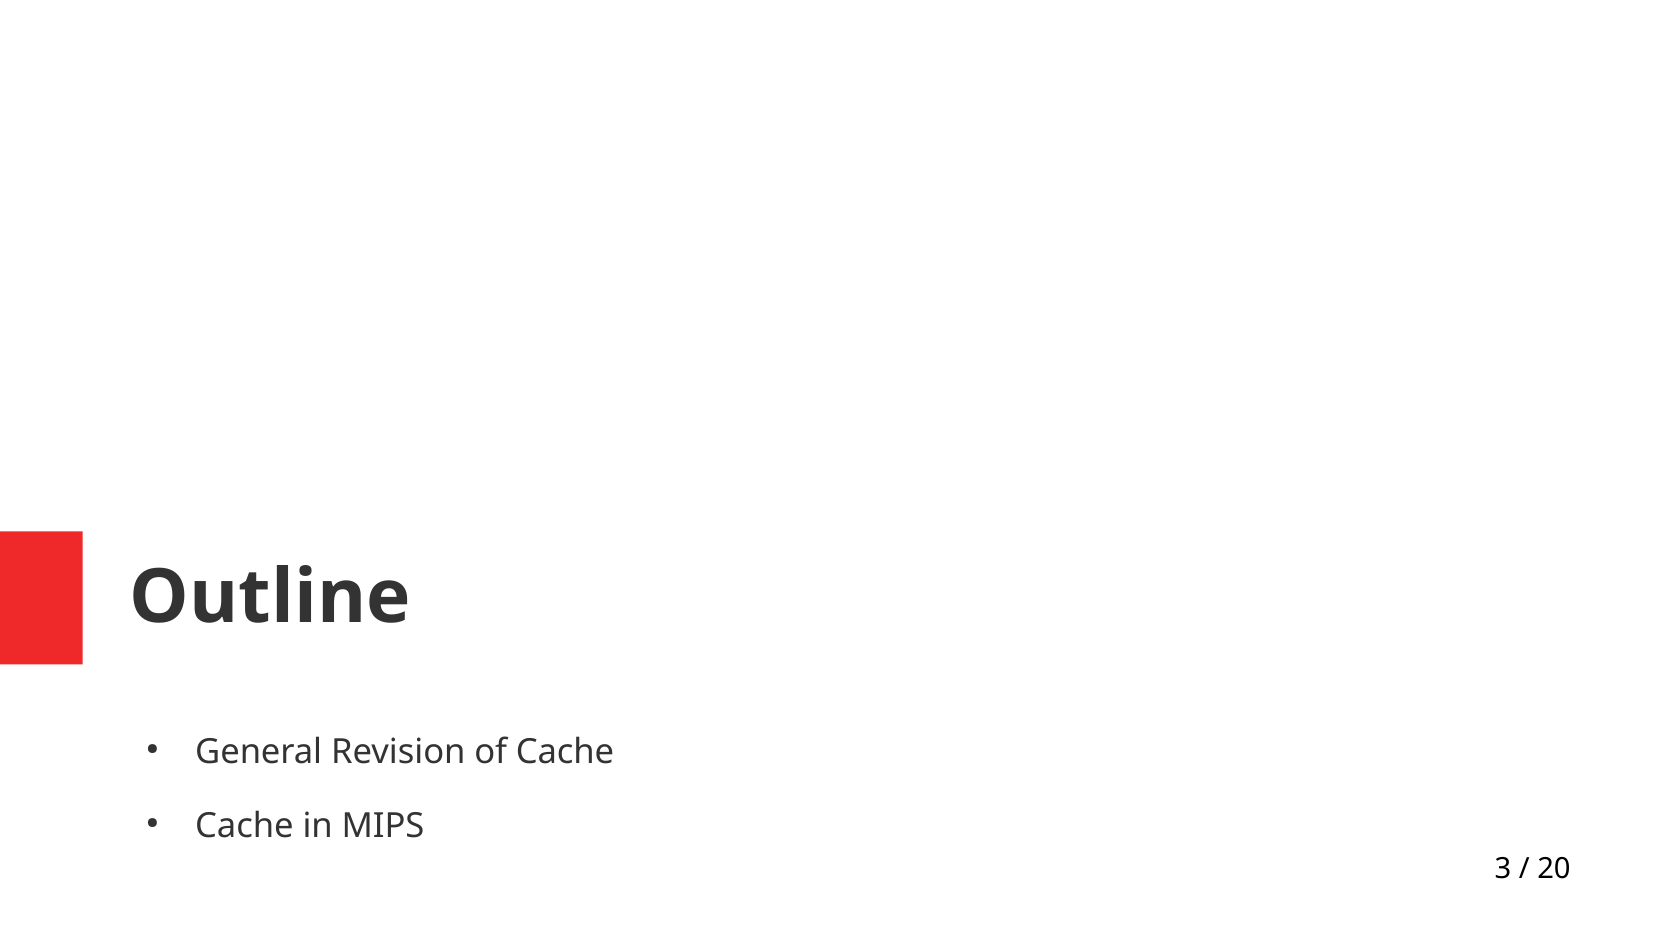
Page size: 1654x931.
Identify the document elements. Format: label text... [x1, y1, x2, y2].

title Outline [129, 504, 1536, 683]
list General Revision of Cache Cache in MIPS [129, 726, 1536, 848]
